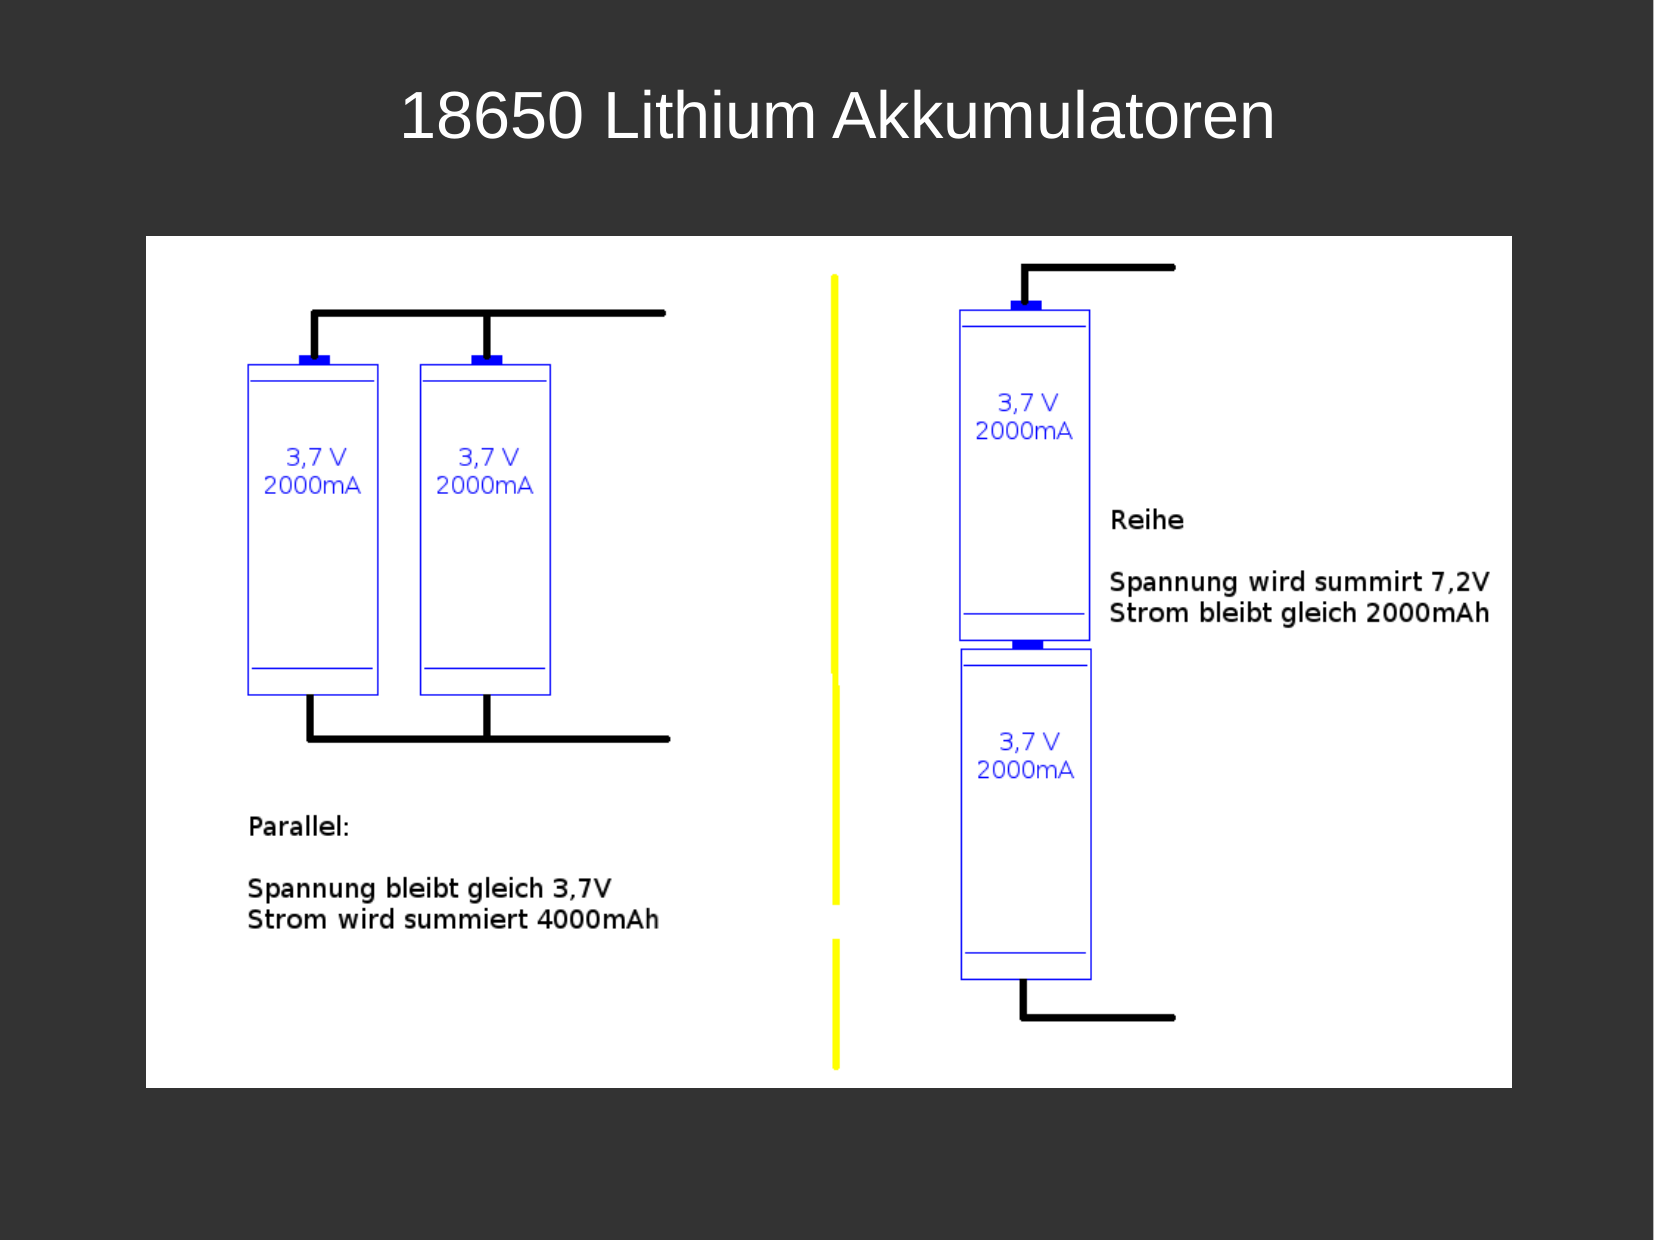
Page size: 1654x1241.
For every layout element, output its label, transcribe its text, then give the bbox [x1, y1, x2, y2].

picture [146, 236, 1512, 1088]
text_box 18650 Lithium Akkumulatoren [212, 70, 1465, 161]
